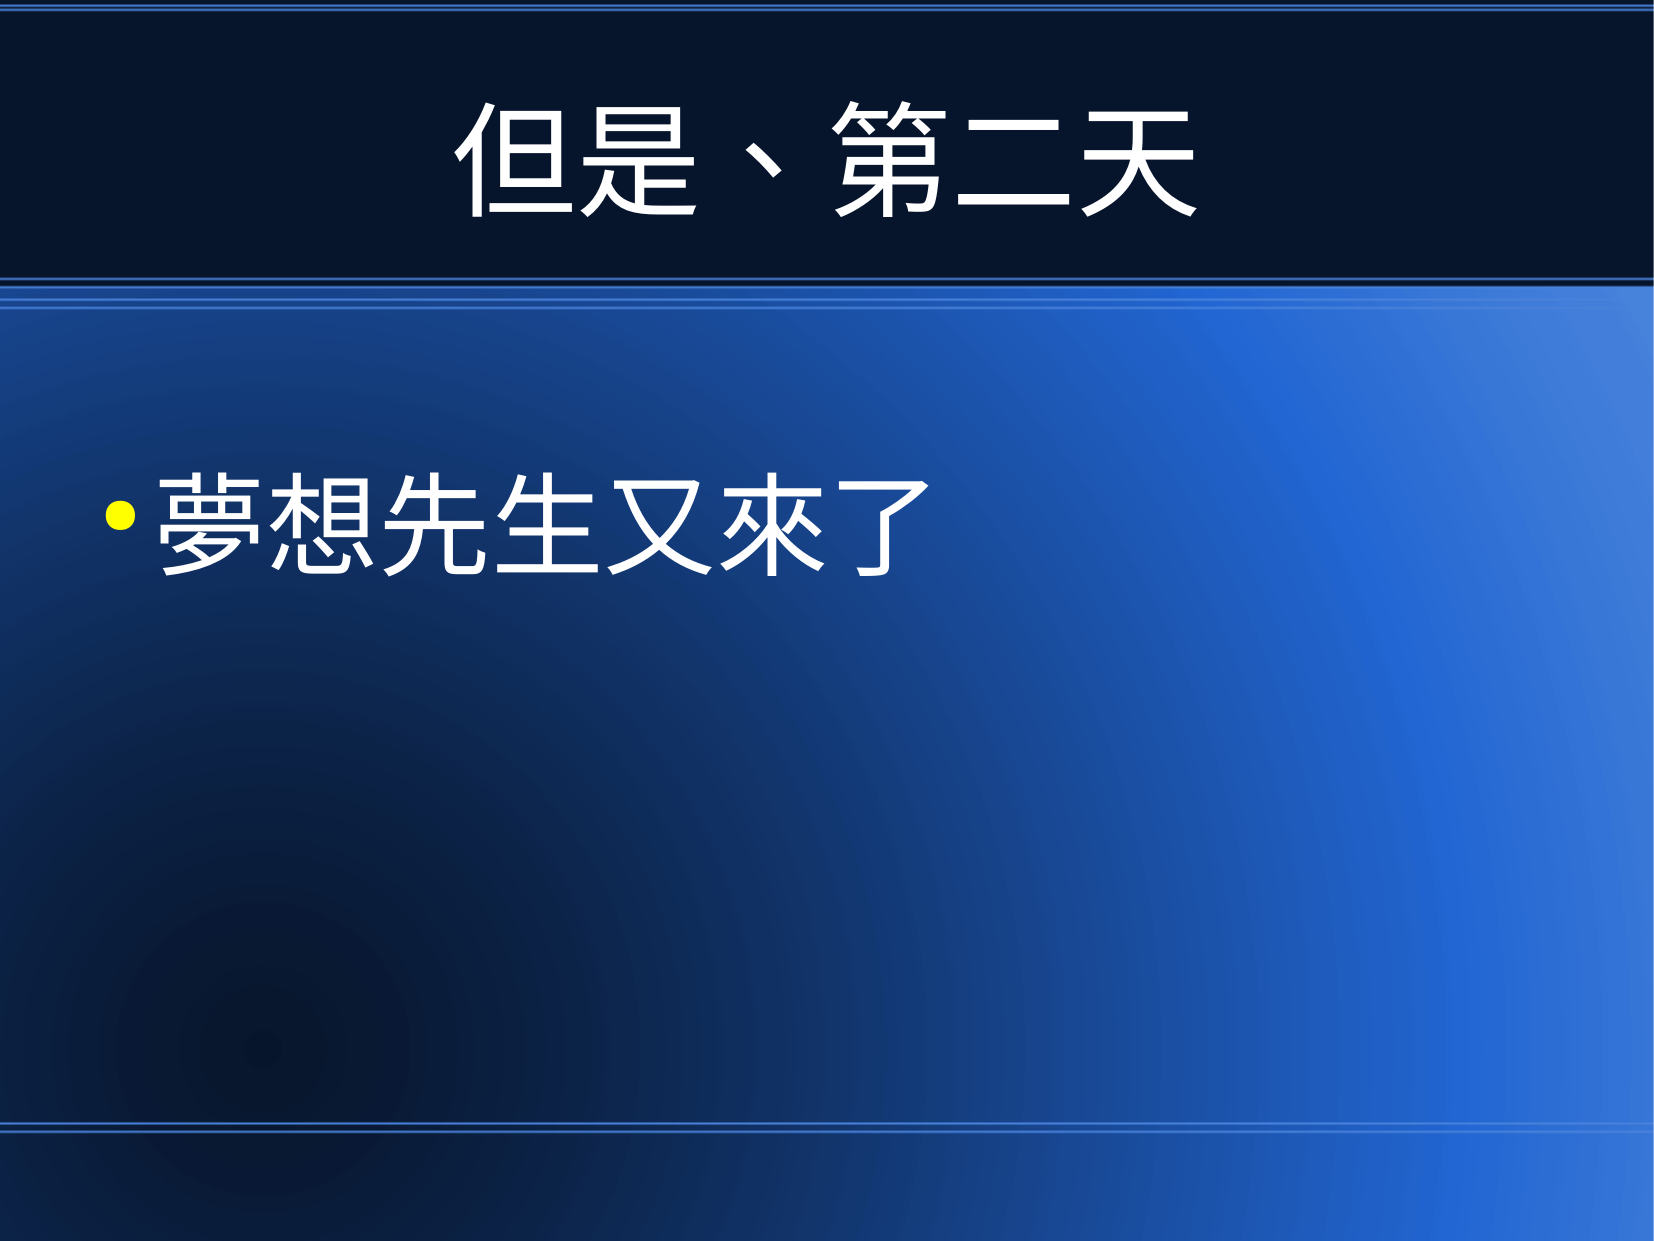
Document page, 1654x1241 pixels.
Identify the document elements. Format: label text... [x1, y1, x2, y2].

list 夢想先生又來了 [82, 355, 1571, 1241]
picture [0, 0, 1654, 1241]
title 但是、第二天 [82, 49, 1571, 257]
